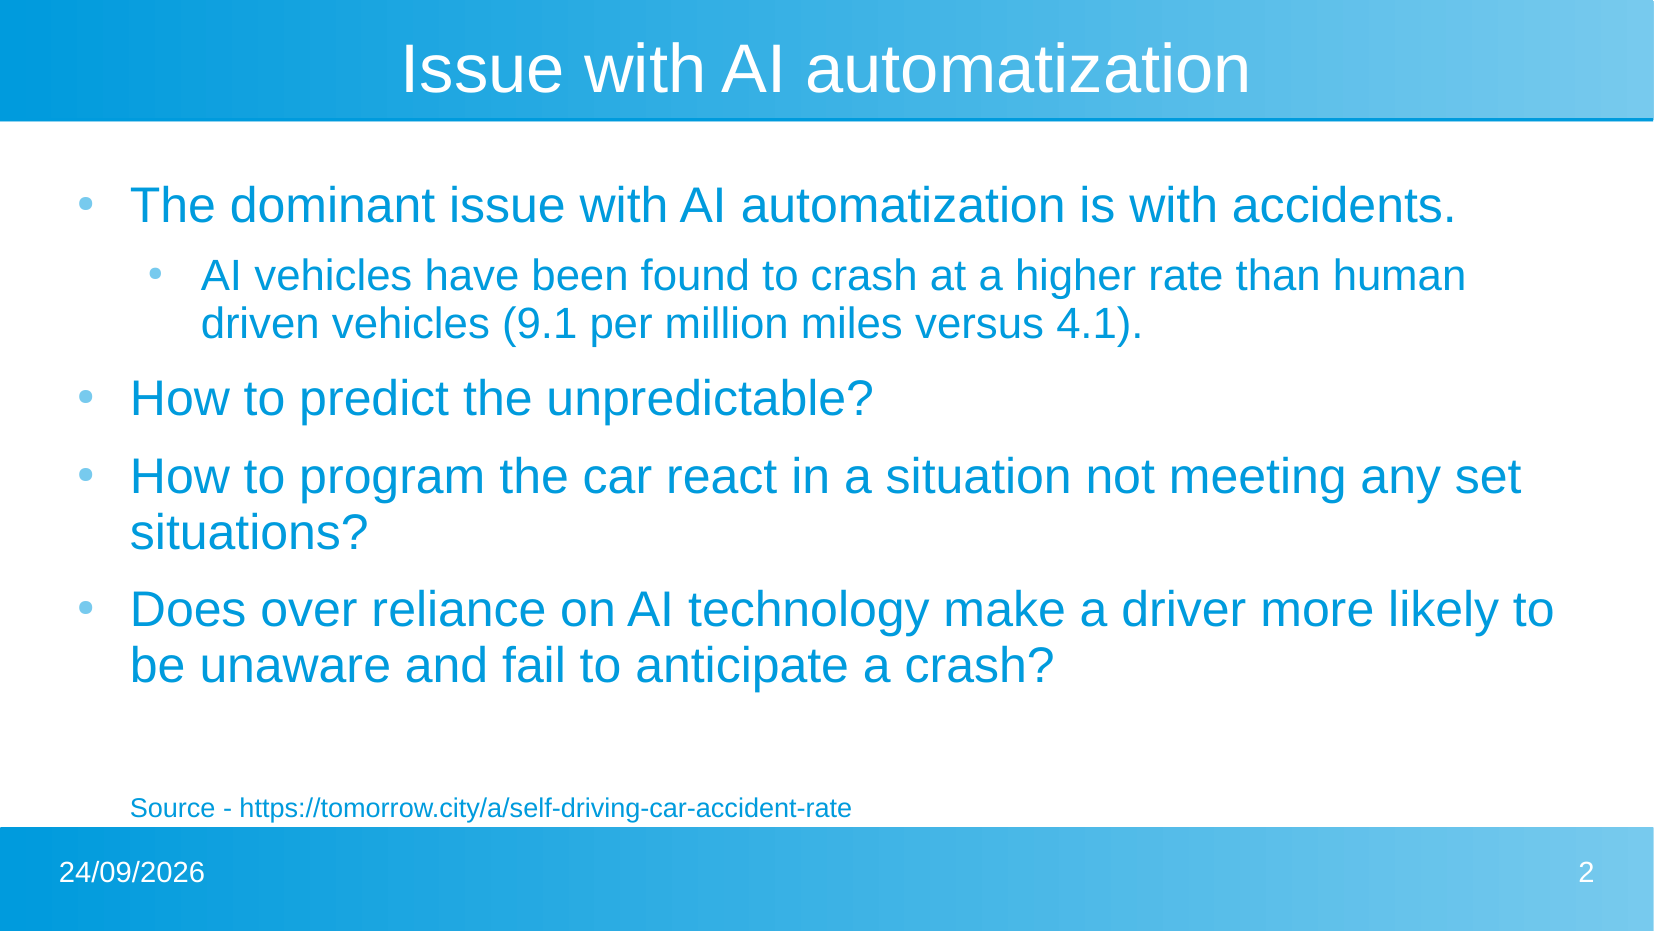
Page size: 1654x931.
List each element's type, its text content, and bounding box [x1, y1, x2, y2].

list The dominant issue with AI automatization is with accidents. AI vehicles have been found to crash at a higher rate than human driven vehicles (9.1 per million miles versus 4.1). How to predict the unpredictable? How to program the car react in a situation not meeting any set situations? Does over reliance on AI technology make a driver more likely to be unaware and fail to anticipate a crash? Source - https://tomorrow.city/a/self-driving-car-accident-rate [59, 177, 1595, 768]
title Issue with AI automatization [59, 29, 1595, 108]
